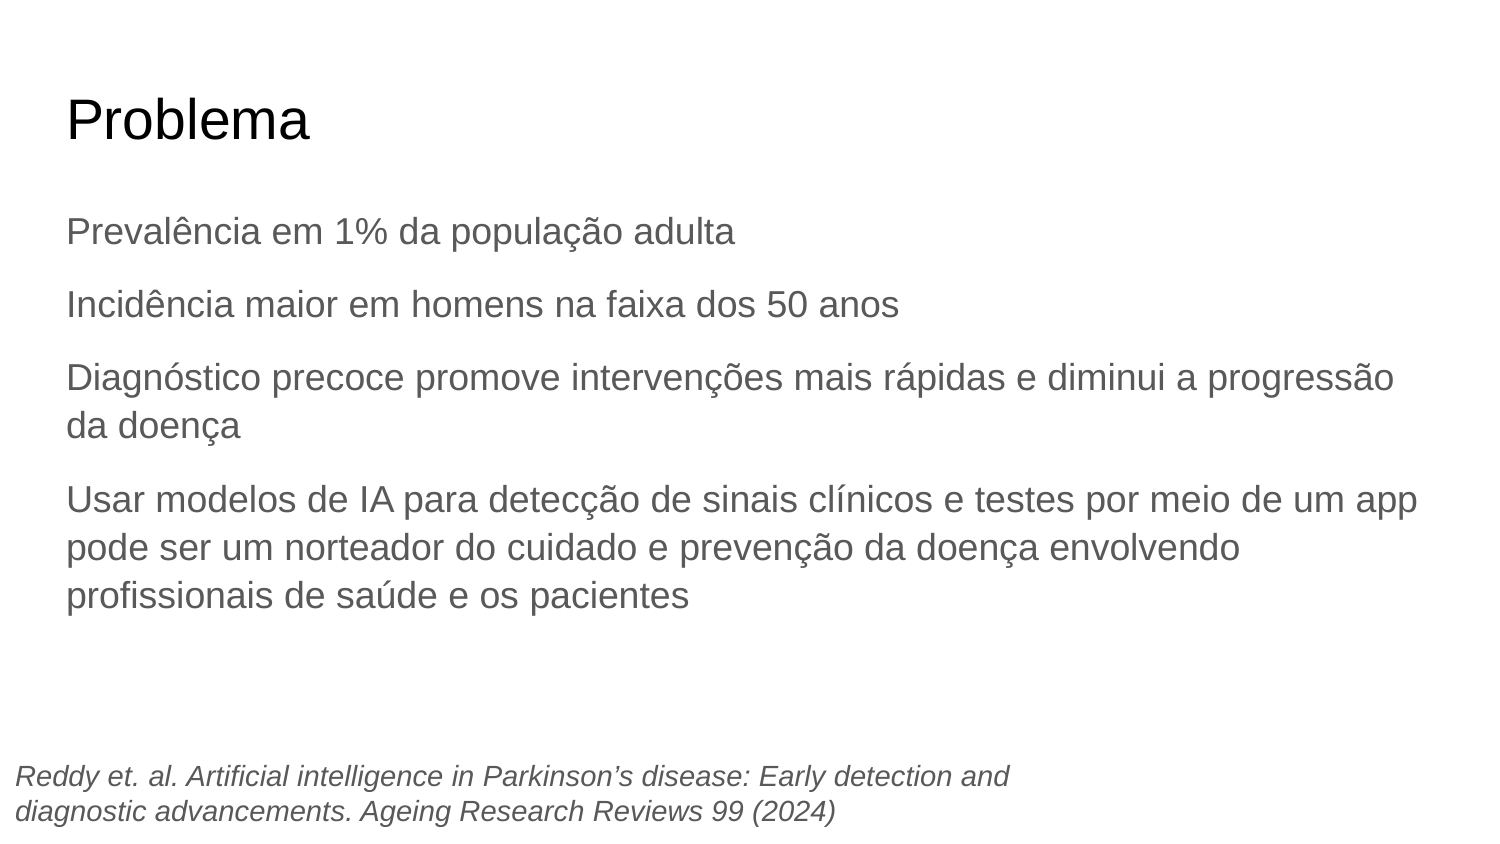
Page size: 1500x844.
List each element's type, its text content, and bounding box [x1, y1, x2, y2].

title Problema [51, 72, 1449, 167]
text_box Reddy et. al. Artificial intelligence in Parkinson’s disease: Early detection and diagnostic advancements. Ageing Research Reviews 99 (2024) [0, 742, 1500, 843]
list Prevalência em 1% da população adulta Incidência maior em homens na faixa dos 50 anos Diagnóstico precoce promove intervenções mais rápidas e diminui a progressão da doença Usar modelos de IA para detecção de sinais clínicos e testes por meio de um app pode ser um norteador do cuidado e prevenção da doença envolvendo profissionais de saúde e os pacientes [51, 189, 1449, 742]
